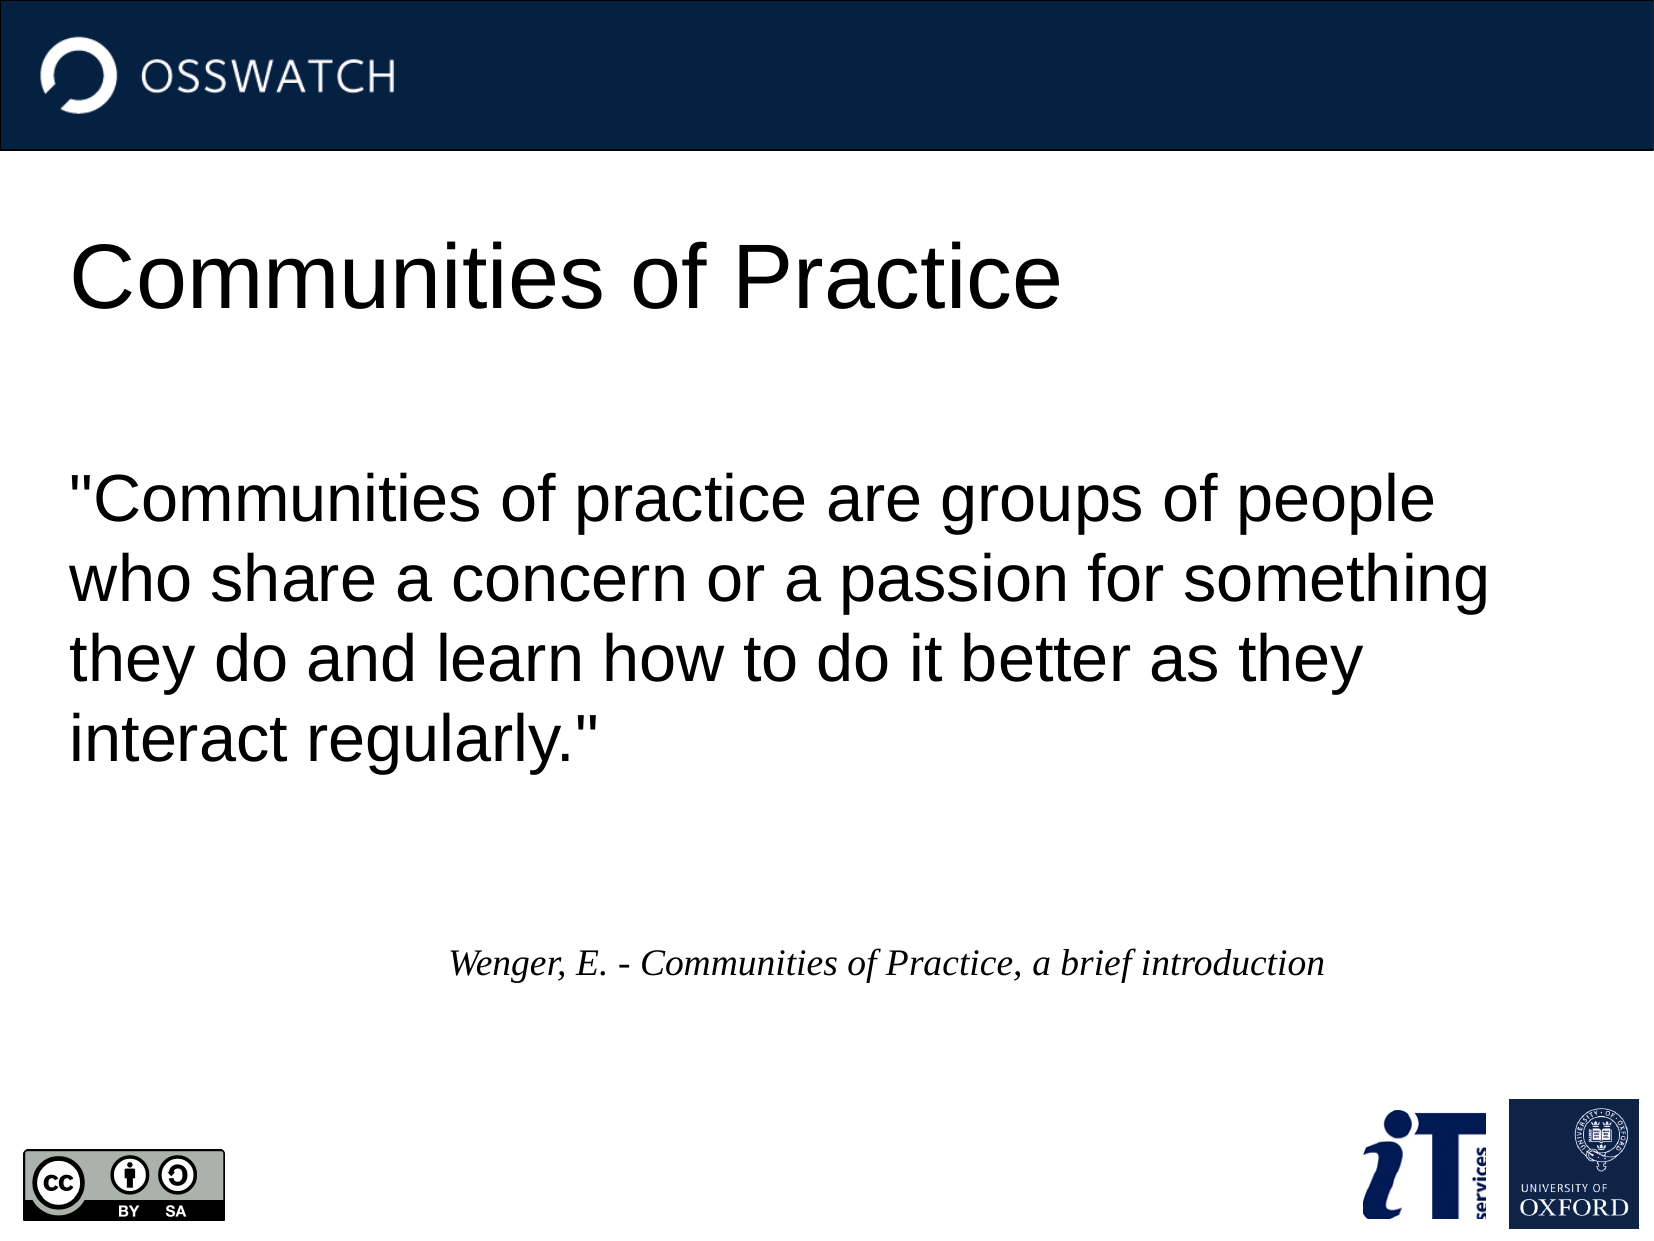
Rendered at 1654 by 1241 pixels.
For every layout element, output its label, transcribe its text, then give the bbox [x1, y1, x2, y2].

text_box Wenger, E. - Communities of Practice, a brief introduction [433, 930, 1439, 990]
picture [1509, 1099, 1639, 1229]
picture [12, 12, 426, 141]
picture [23, 1149, 225, 1221]
text_box Communities of Practice [69, 169, 1557, 374]
picture [1363, 1110, 1486, 1219]
text_box "Communities of practice are groups of people who share a concern or a passion for something they do and learn how to do it better as they interact regularly." [69, 374, 1557, 805]
